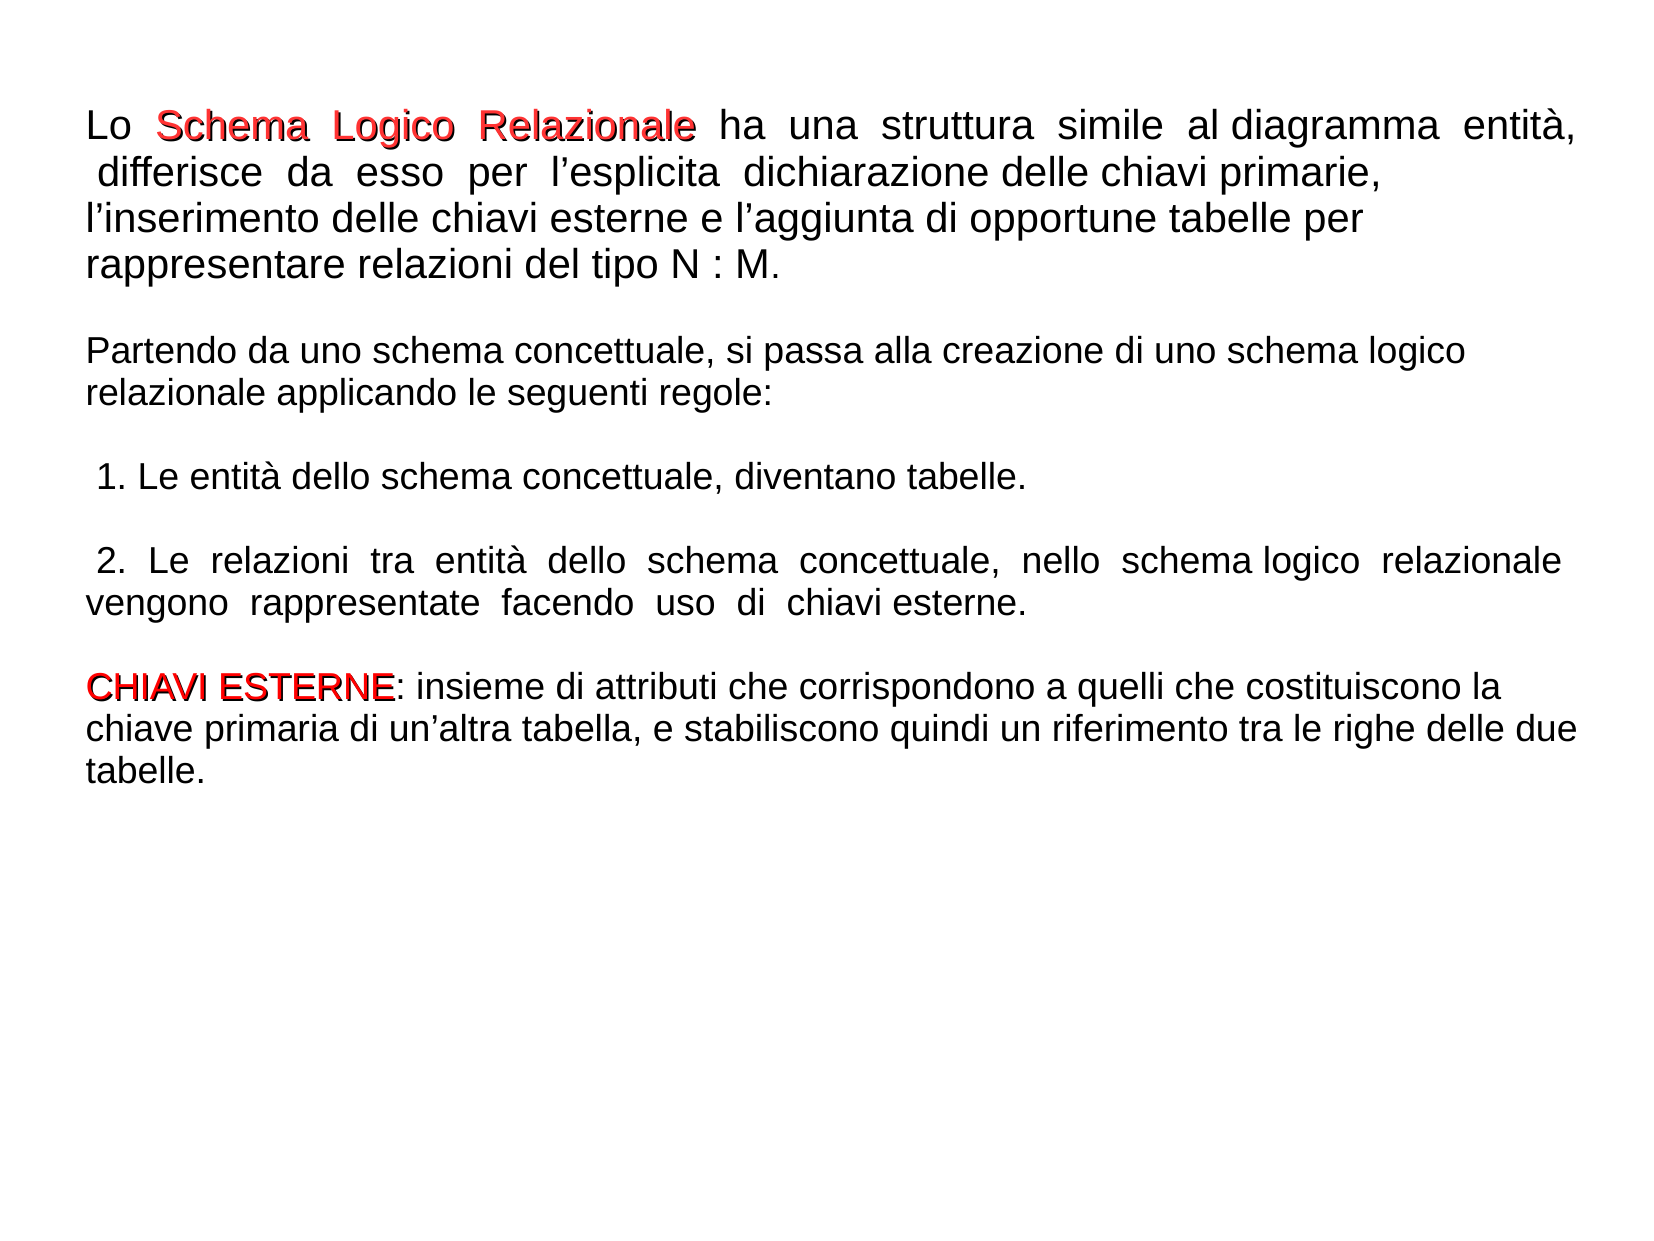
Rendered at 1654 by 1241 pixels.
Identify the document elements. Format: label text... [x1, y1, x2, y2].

text_box Lo Schema Logico Relazionale ha una struttura simile al diagramma entità, differisce da esso per l’esplicita dichiarazione delle chiavi primarie, l’inserimento delle chiavi esterne e l’aggiunta di opportune tabelle per rappresentare relazioni del tipo N : M. Partendo da uno schema concettuale, si passa alla creazione di uno schema logico relazionale applicando le seguenti regole: 1. Le entità dello schema concettuale, diventano tabelle. 2. Le relazioni tra entità dello schema concettuale, nello schema logico relazionale vengono rappresentate facendo uso di chiavi esterne. CHIAVI ESTERNE: insieme di attributi che corrispondono a quelli che costituiscono la chiave primaria di un’altra tabella, e stabiliscono quindi un riferimento tra le righe delle due tabelle. [70, 94, 1597, 1194]
